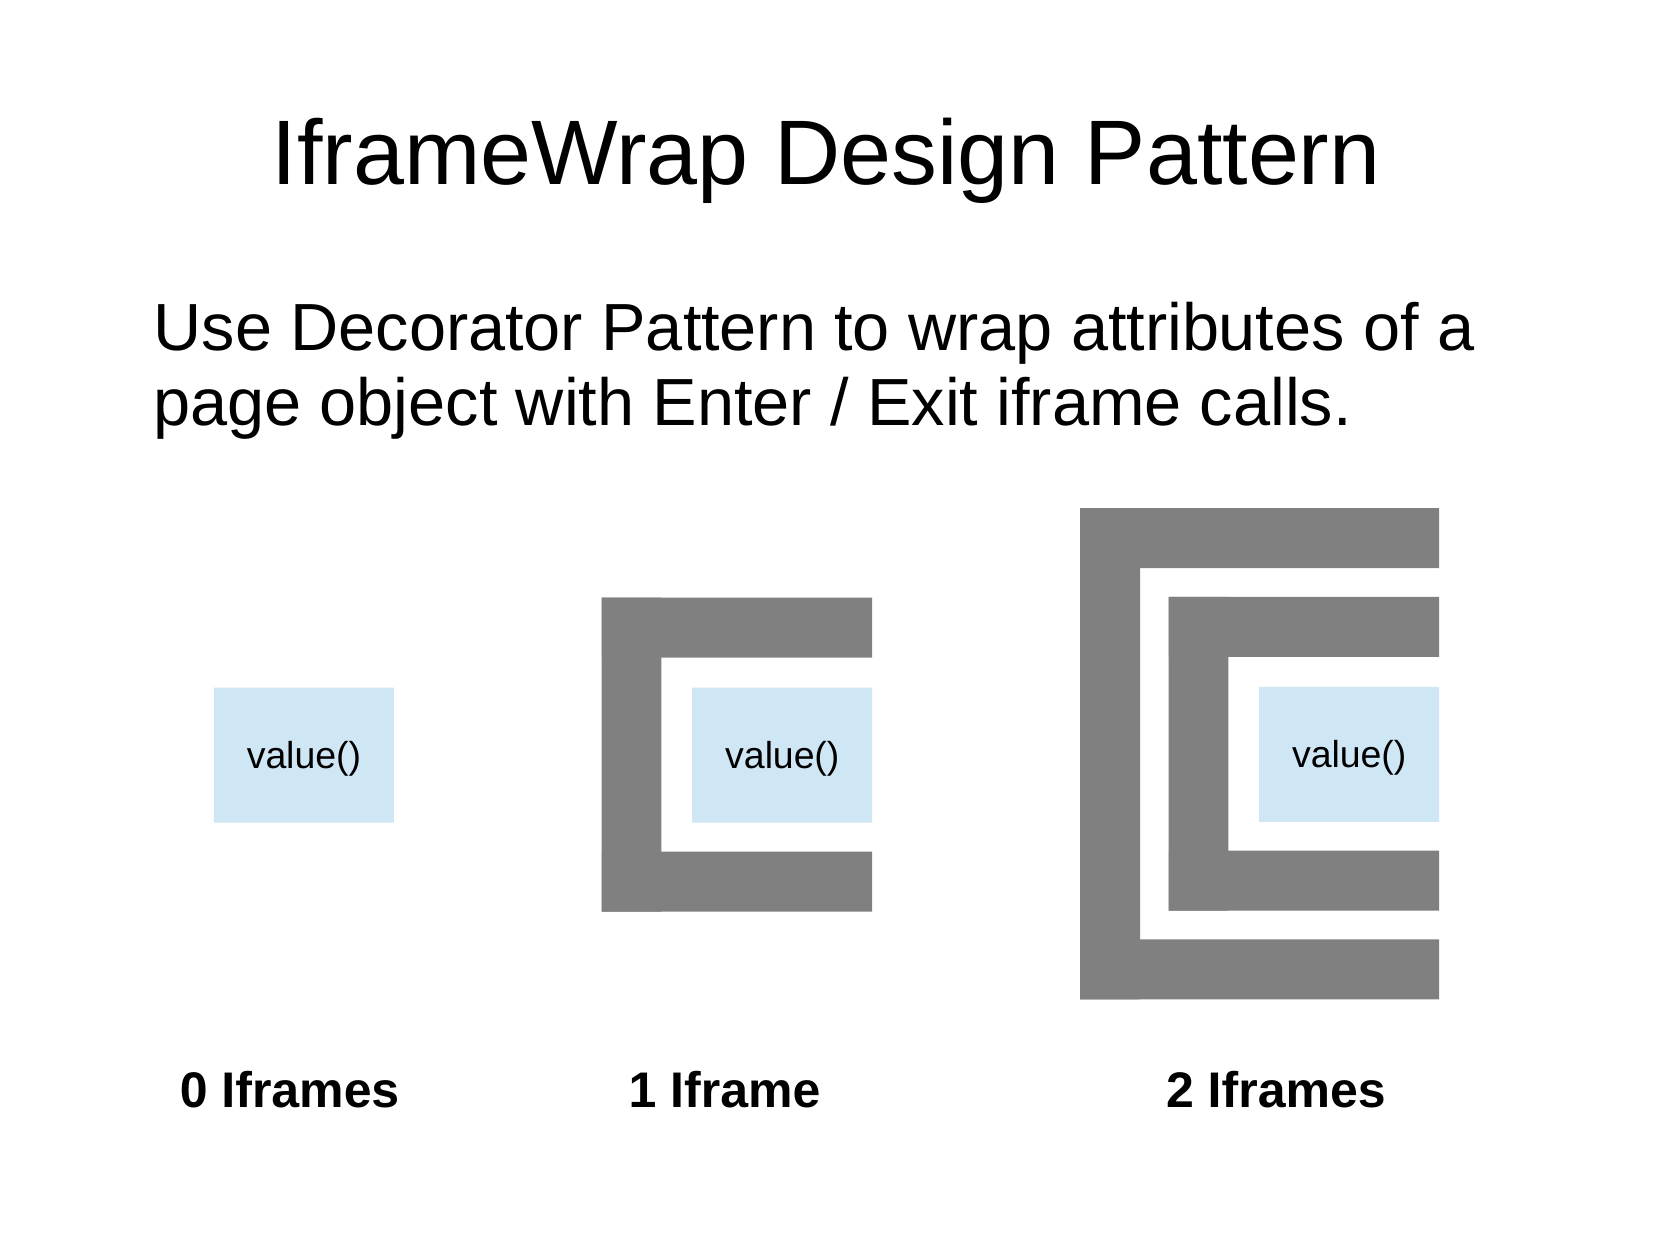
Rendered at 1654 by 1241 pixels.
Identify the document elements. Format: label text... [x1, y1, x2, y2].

text_box 0 Iframes [165, 1054, 415, 1126]
text_box value() [692, 687, 873, 823]
text_box [1168, 596, 1440, 911]
text_box [1080, 508, 1440, 1000]
list Use Decorator Pattern to wrap attributes of a page object with Enter / Exit iframe calls. [82, 290, 1538, 1010]
text_box 2 Iframes [1151, 1054, 1401, 1126]
text_box 1 Iframe [613, 1054, 836, 1126]
text_box [601, 597, 873, 912]
text_box value() [213, 687, 394, 823]
text_box value() [1259, 686, 1440, 822]
title IframeWrap Design Pattern [82, 49, 1571, 257]
